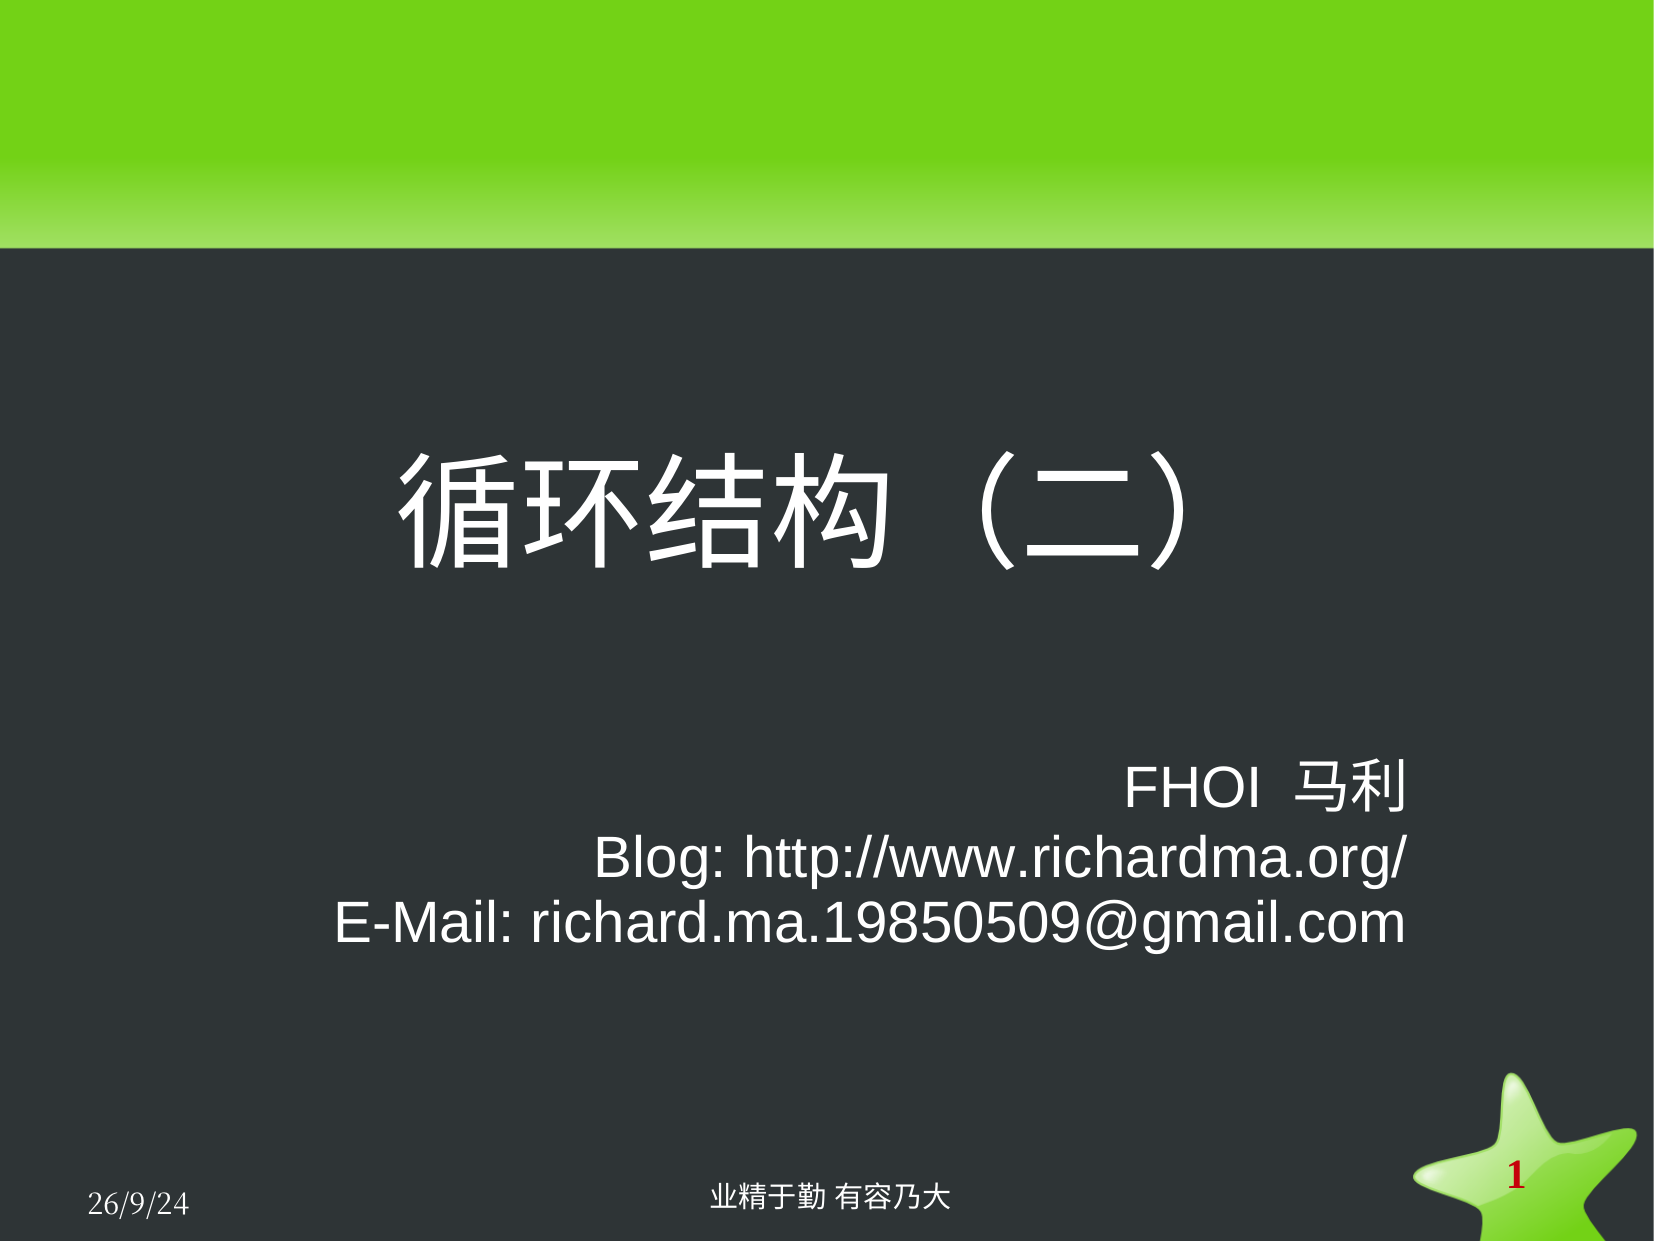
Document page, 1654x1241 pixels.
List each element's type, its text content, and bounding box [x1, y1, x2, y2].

text_box FHOI 马利 Blog: http://www.richardma.org/ E-Mail: richard.ma.19850509@gmail.com [206, 738, 1424, 951]
picture [0, 0, 1654, 1241]
title 循环结构（二） [88, 413, 1577, 606]
